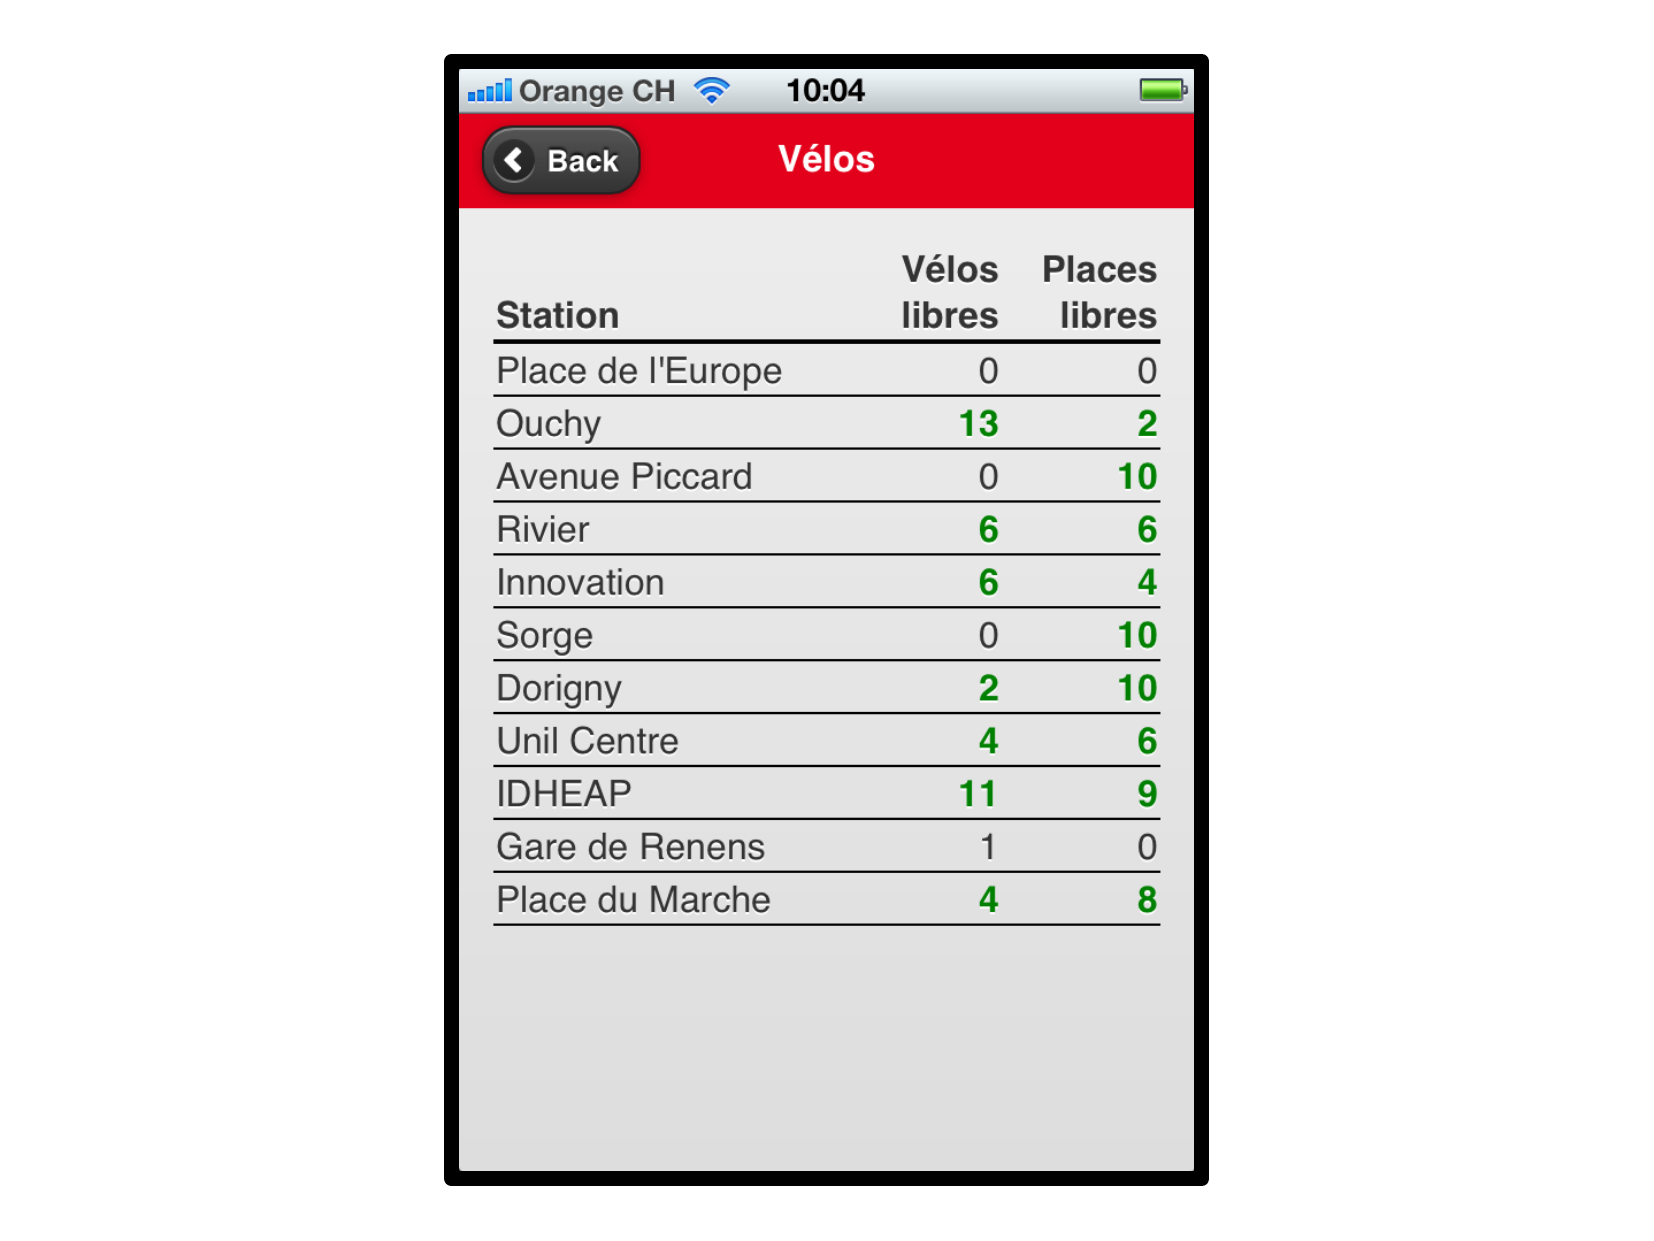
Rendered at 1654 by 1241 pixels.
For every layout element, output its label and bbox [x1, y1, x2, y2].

picture [459, 68, 1195, 1172]
